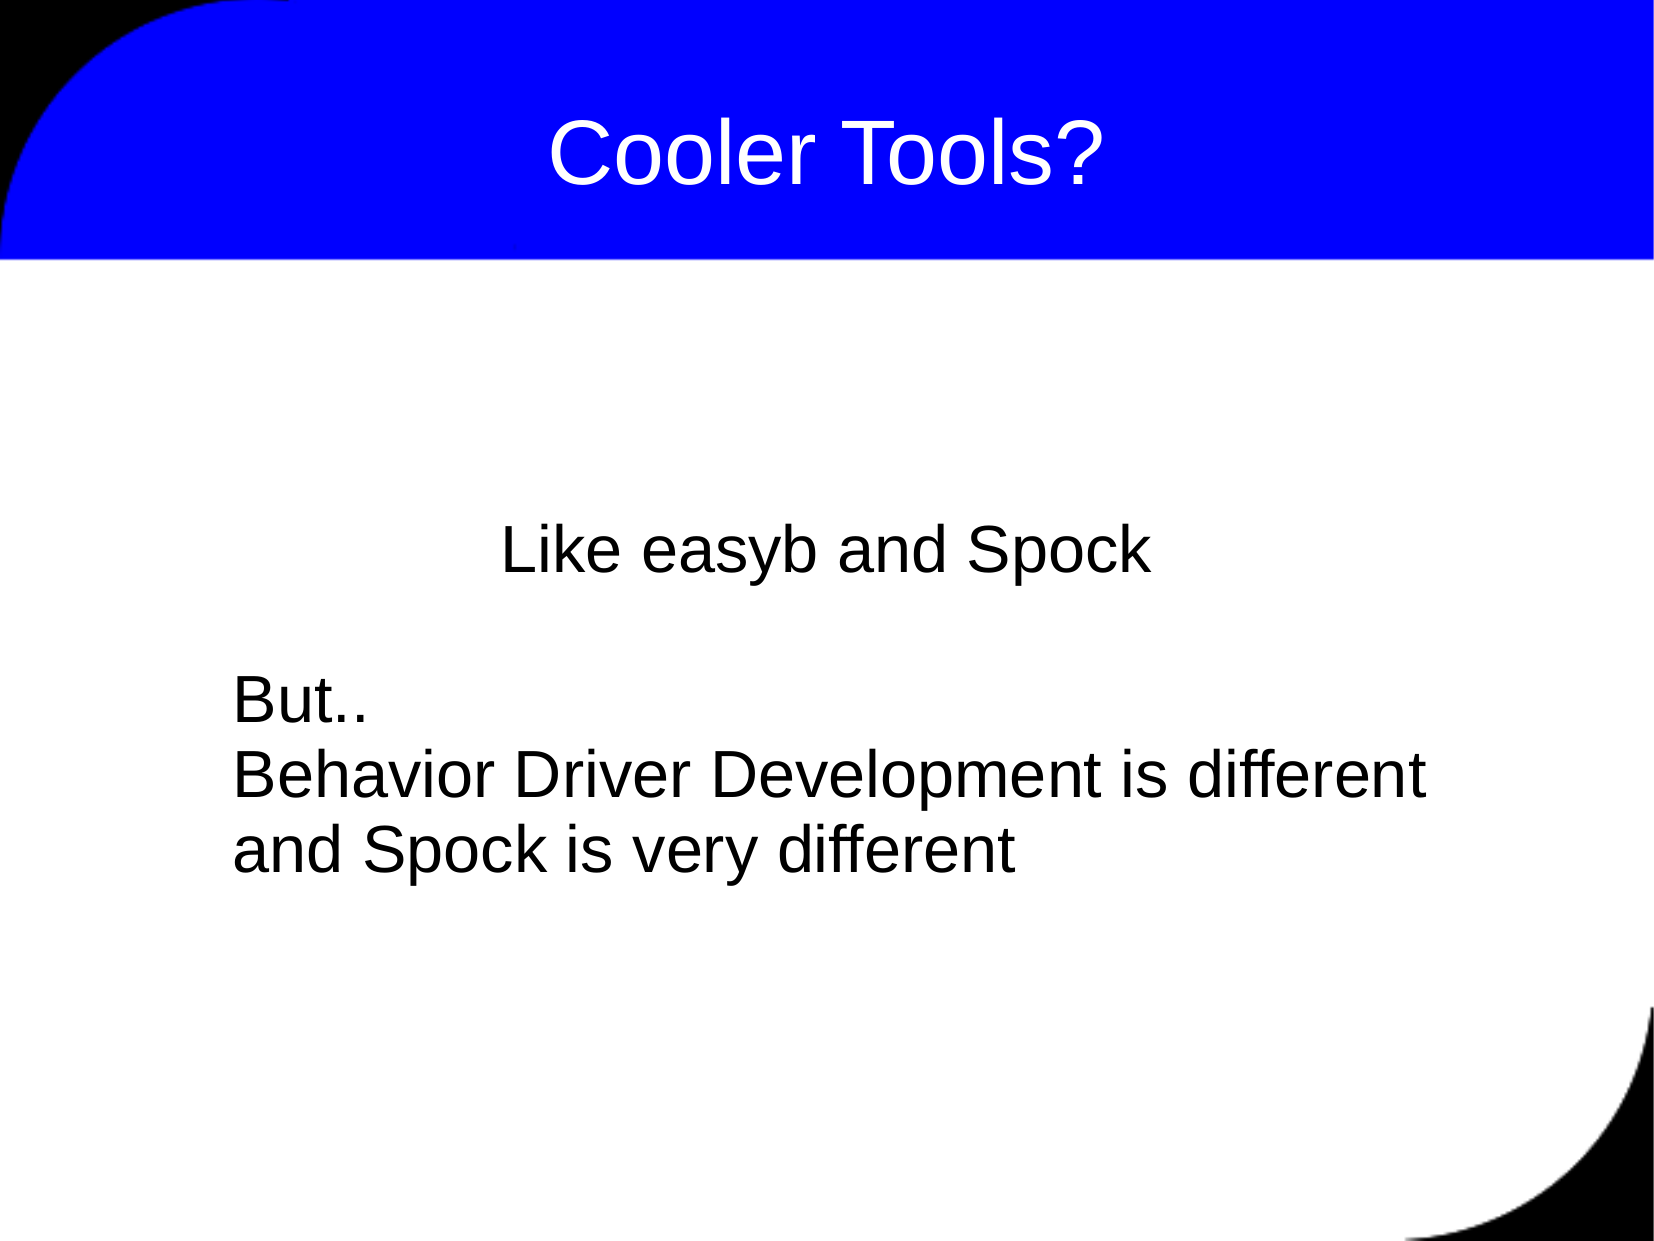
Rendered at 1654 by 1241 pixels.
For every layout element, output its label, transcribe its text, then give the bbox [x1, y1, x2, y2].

picture [0, 0, 1654, 1241]
subtitle Like easyb and Spock But.. Behavior Driver Development is different and Spock is very different [82, 297, 1571, 1102]
title Cooler Tools? [82, 56, 1571, 250]
